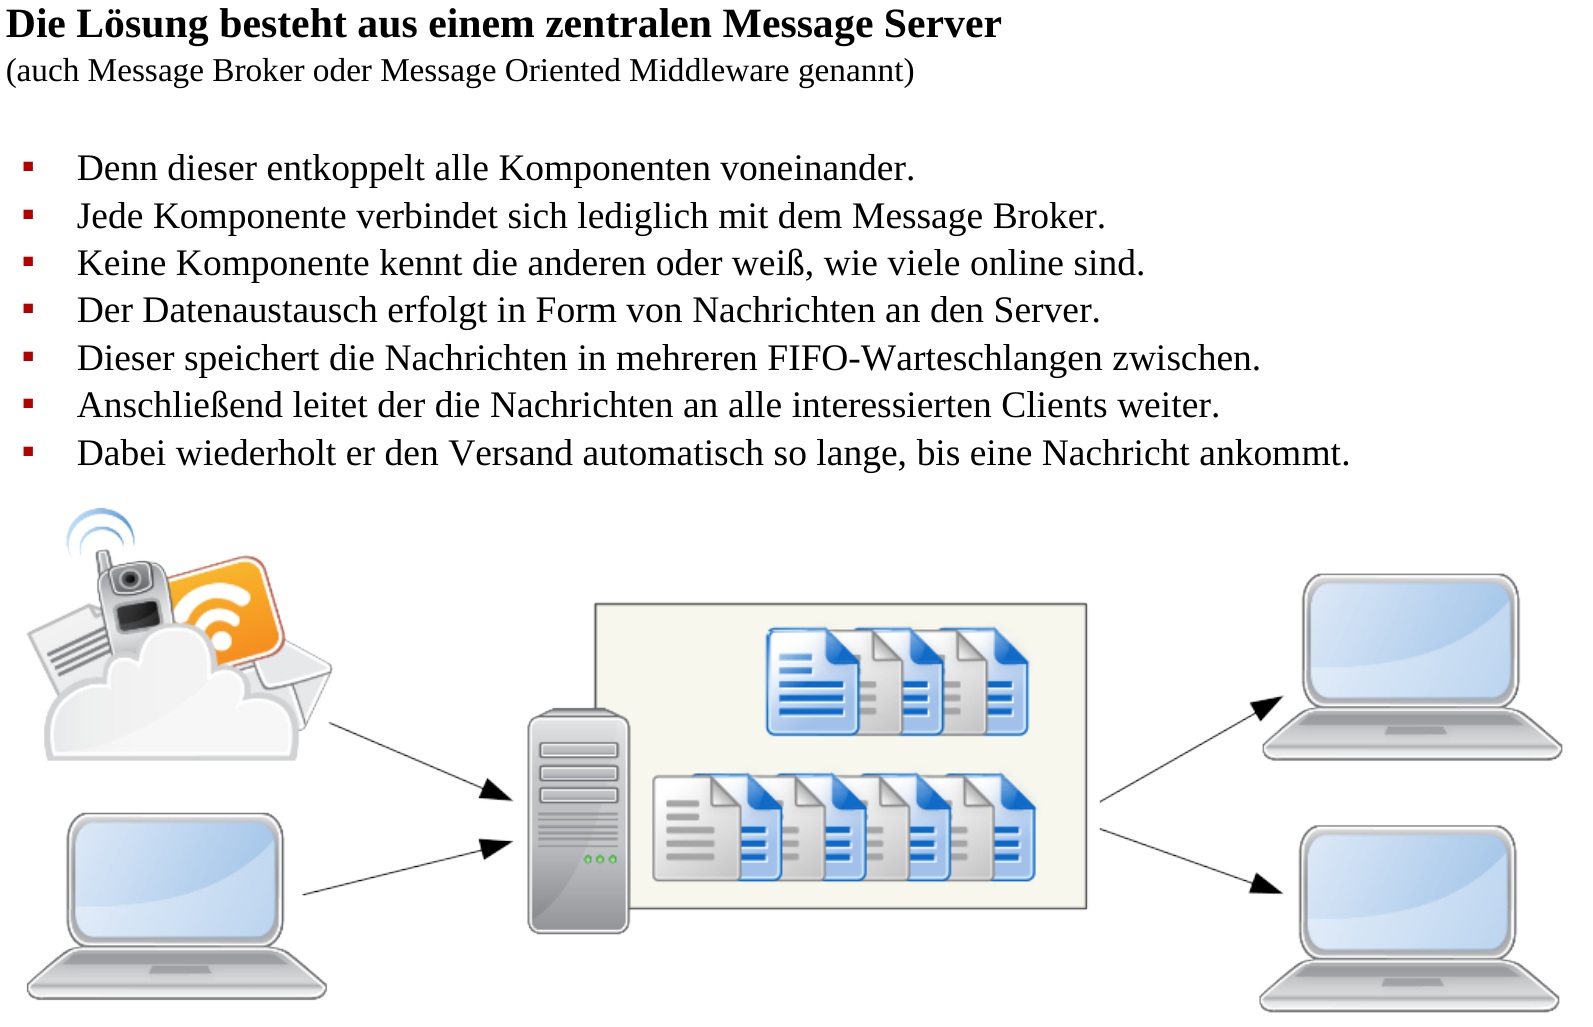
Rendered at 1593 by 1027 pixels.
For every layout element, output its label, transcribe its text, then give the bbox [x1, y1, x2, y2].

picture [13, 508, 1577, 1027]
list Die Lösung besteht aus einem zentralen Message Server (auch Message Broker oder Message Oriented Middleware genannt) Denn dieser entkoppelt alle Komponenten voneinander. Jede Komponente verbindet sich lediglich mit dem Message Broker. Keine Komponente kennt die anderen oder weiß, wie viele online sind. Der Datenaustausch erfolgt in Form von Nachrichten an den Server. Dieser speichert die Nachrichten in mehreren FIFO-Warteschlangen zwischen. Anschließend leitet der die Nachrichten an alle interessierten Clients weiter. Dabei wiederholt er den Versand automatisch so lange, bis eine Nachricht ankommt. [0, 0, 1593, 474]
